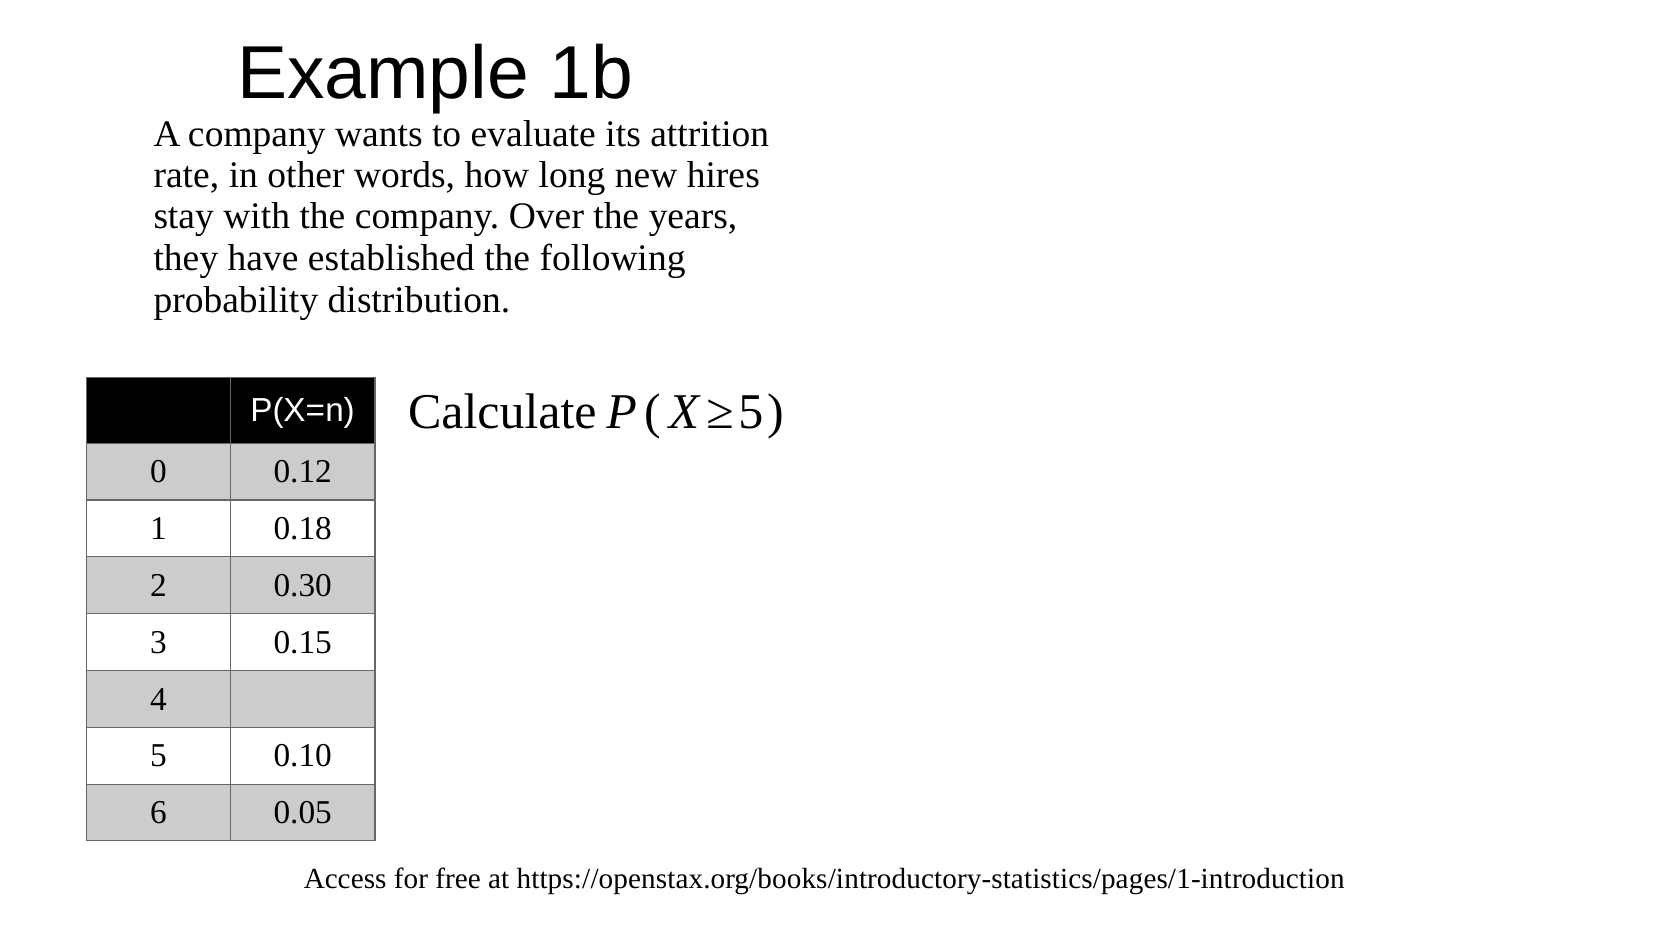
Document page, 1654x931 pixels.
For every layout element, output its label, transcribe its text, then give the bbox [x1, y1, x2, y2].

table_header P(X=n) [231, 378, 374, 443]
table_cell 2 [87, 557, 230, 613]
table_cell 0.05 [231, 785, 374, 840]
table_cell 4 [87, 671, 230, 727]
table_cell 1 [87, 501, 230, 556]
table_cell 5 [87, 728, 230, 784]
table_cell 0.10 [231, 728, 374, 784]
table_cell 0.15 [231, 614, 374, 670]
chart [406, 375, 784, 443]
table_header n [87, 378, 230, 443]
table_cell 6 [87, 785, 230, 840]
table_cell 3 [87, 614, 230, 670]
table_cell 0.18 [231, 501, 374, 556]
title Example 1b [82, 18, 788, 112]
table_cell 0.30 [231, 557, 374, 613]
table_cell 0.12 [231, 444, 374, 499]
table_cell 0 [87, 444, 230, 499]
table_cell [231, 671, 374, 727]
list A company wants to evaluate its attrition rate, in other words, how long new hires stay with the company. Over the years, they have established the following probability distribution. [82, 112, 809, 376]
